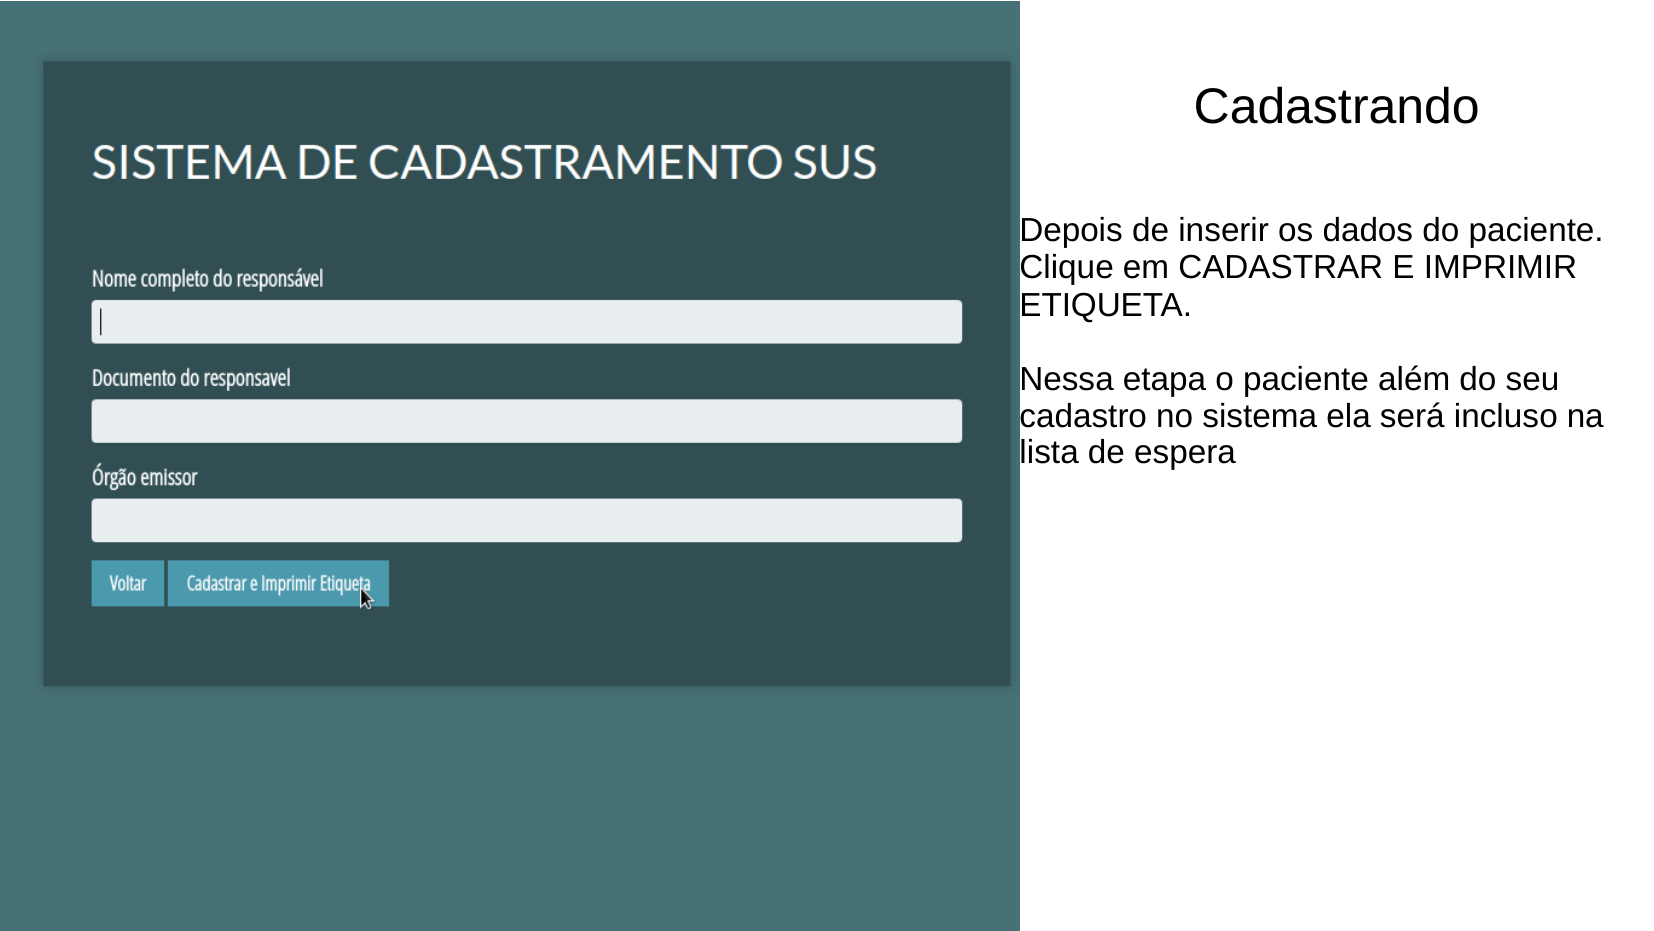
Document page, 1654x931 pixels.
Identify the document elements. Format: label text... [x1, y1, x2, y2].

picture [0, 1, 1020, 931]
text_box Depois de inserir os dados do paciente. Clique em CADASTRAR E IMPRIMIR ETIQUETA. Nessa etapa o paciente além do seu cadastro no sistema ela será incluso na lista de espera [1019, 211, 1653, 931]
subtitle Cadastrando [1020, 1, 1654, 211]
